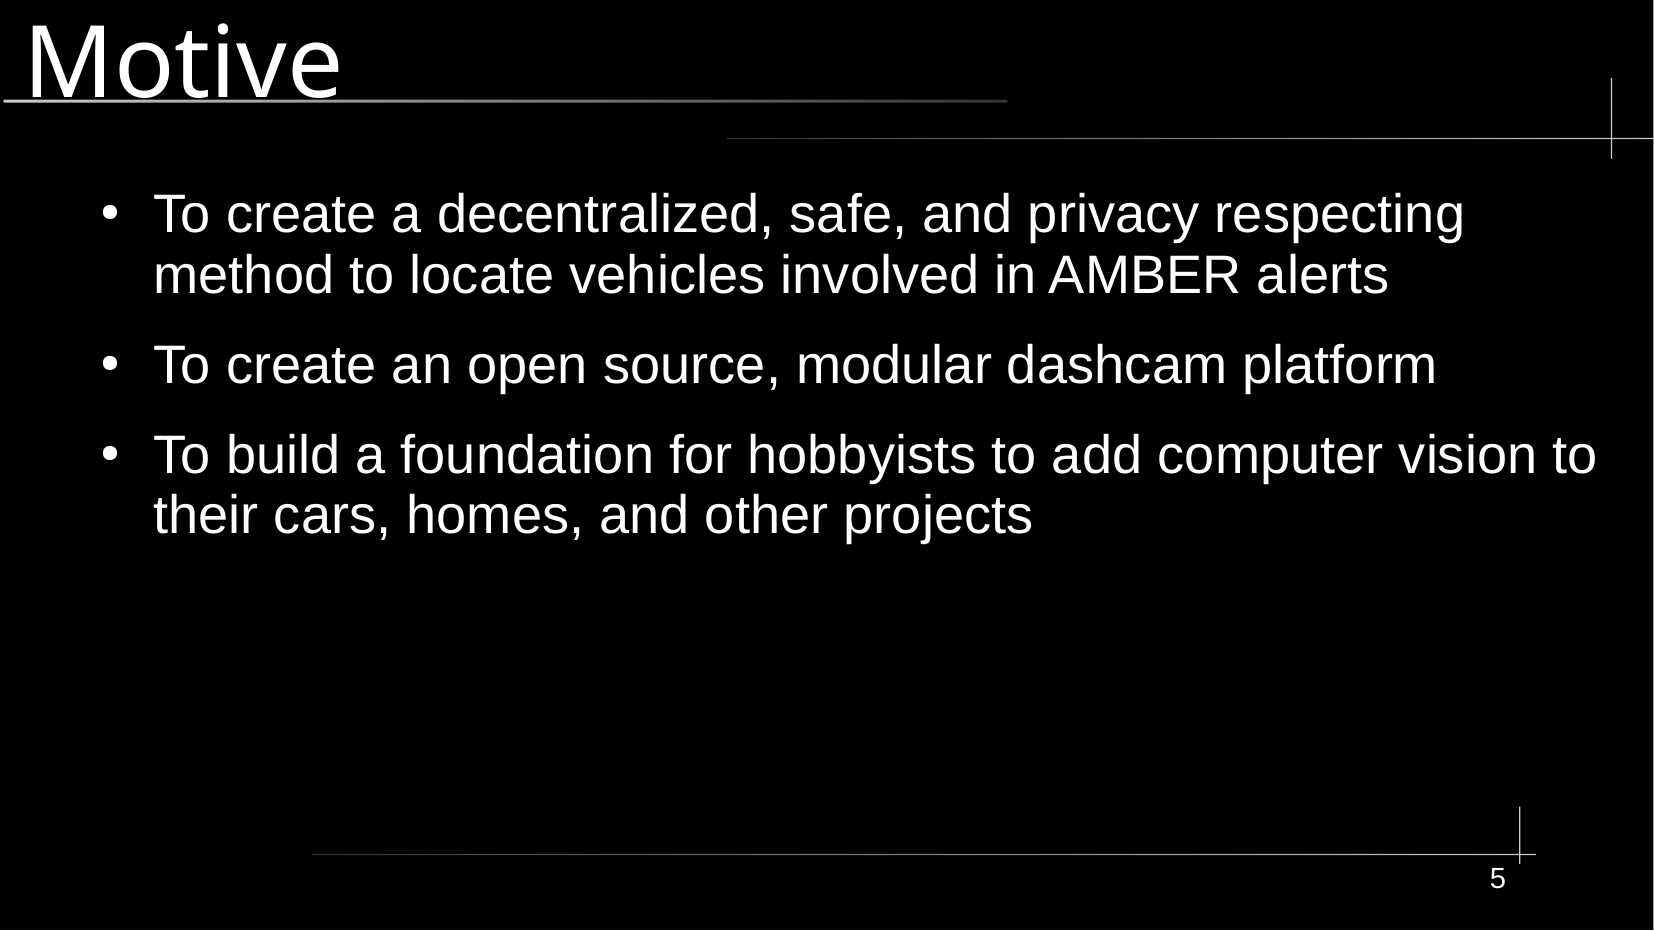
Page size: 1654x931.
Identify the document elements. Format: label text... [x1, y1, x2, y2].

list To create a decentralized, safe, and privacy respecting method to locate vehicles involved in AMBER alerts To create an open source, modular dashcam platform To build a foundation for hobbyists to add computer vision to their cars, homes, and other projects [82, 183, 1613, 716]
title Motive [23, 5, 1589, 113]
